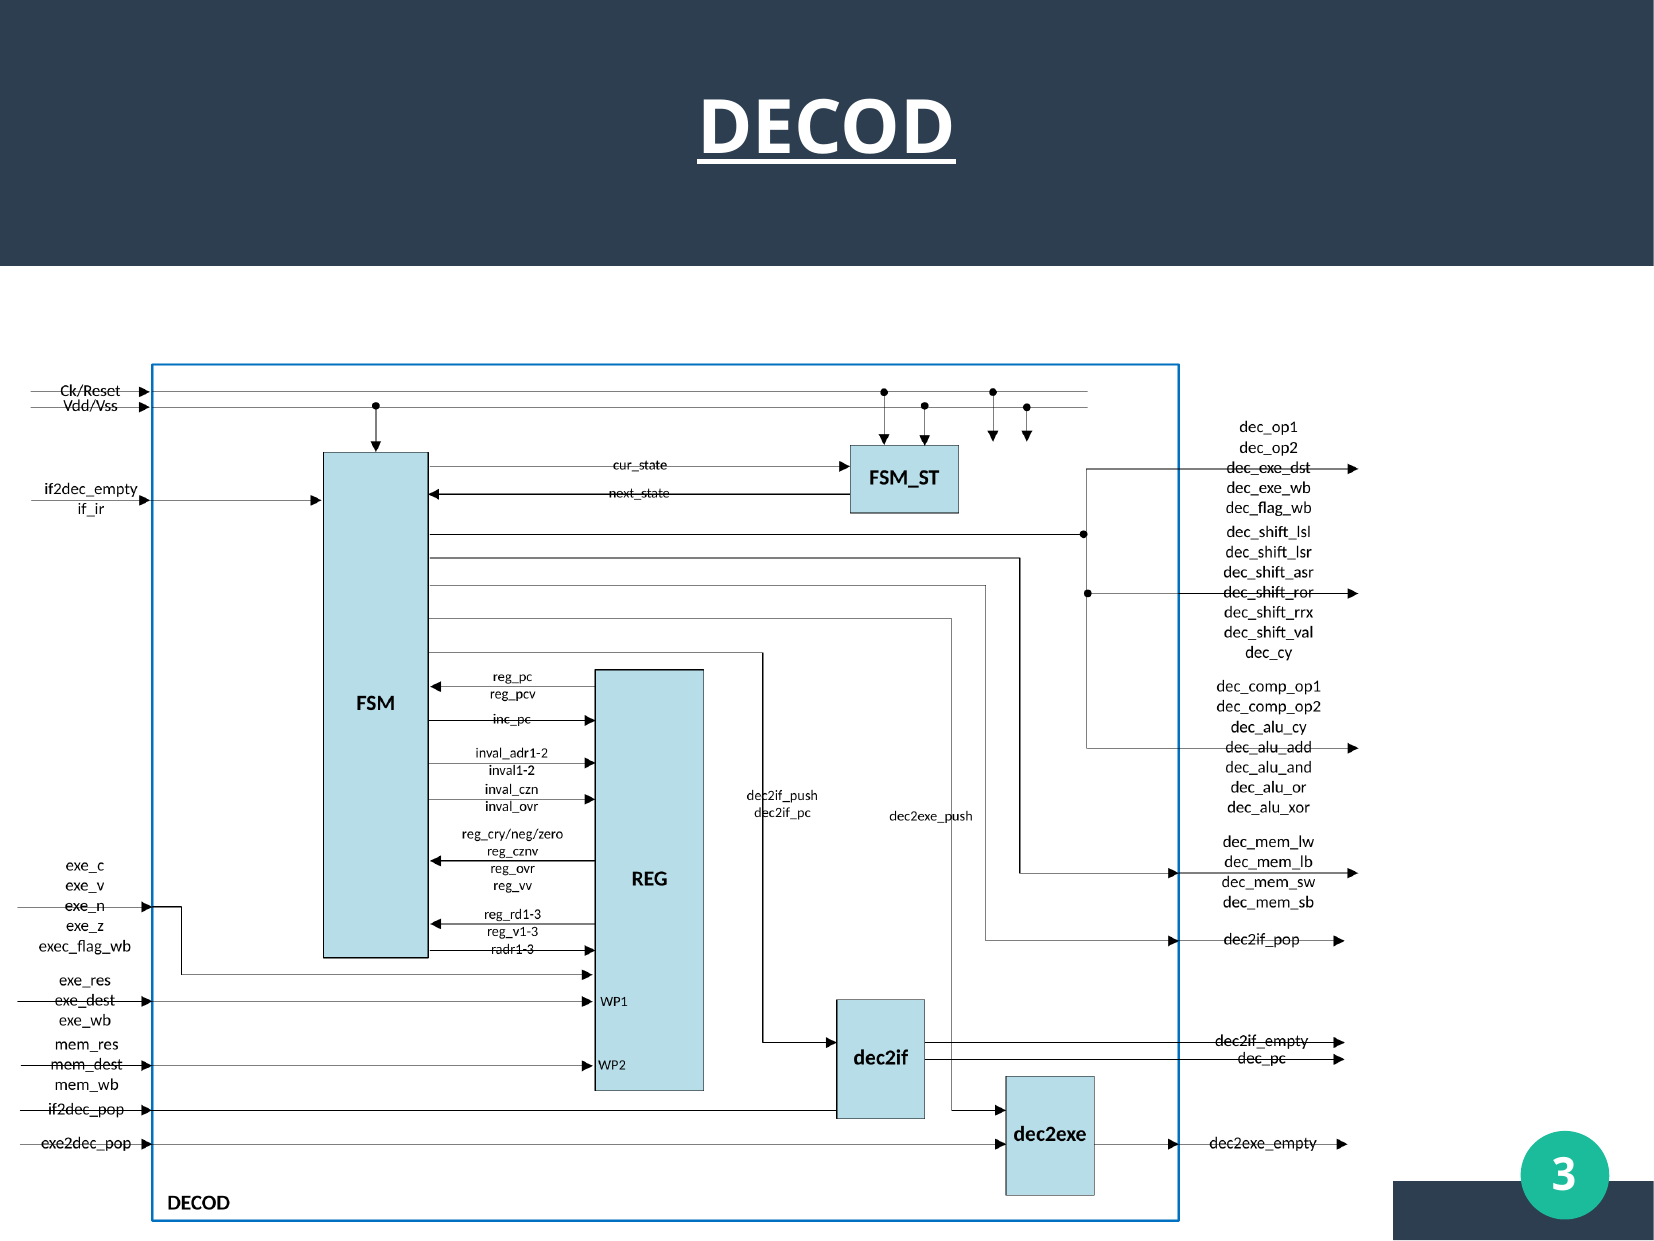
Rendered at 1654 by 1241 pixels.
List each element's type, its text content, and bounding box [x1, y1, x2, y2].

title DECOD [82, 19, 1571, 227]
picture [0, 273, 1393, 1241]
text_box 3 [1535, 1133, 1619, 1204]
